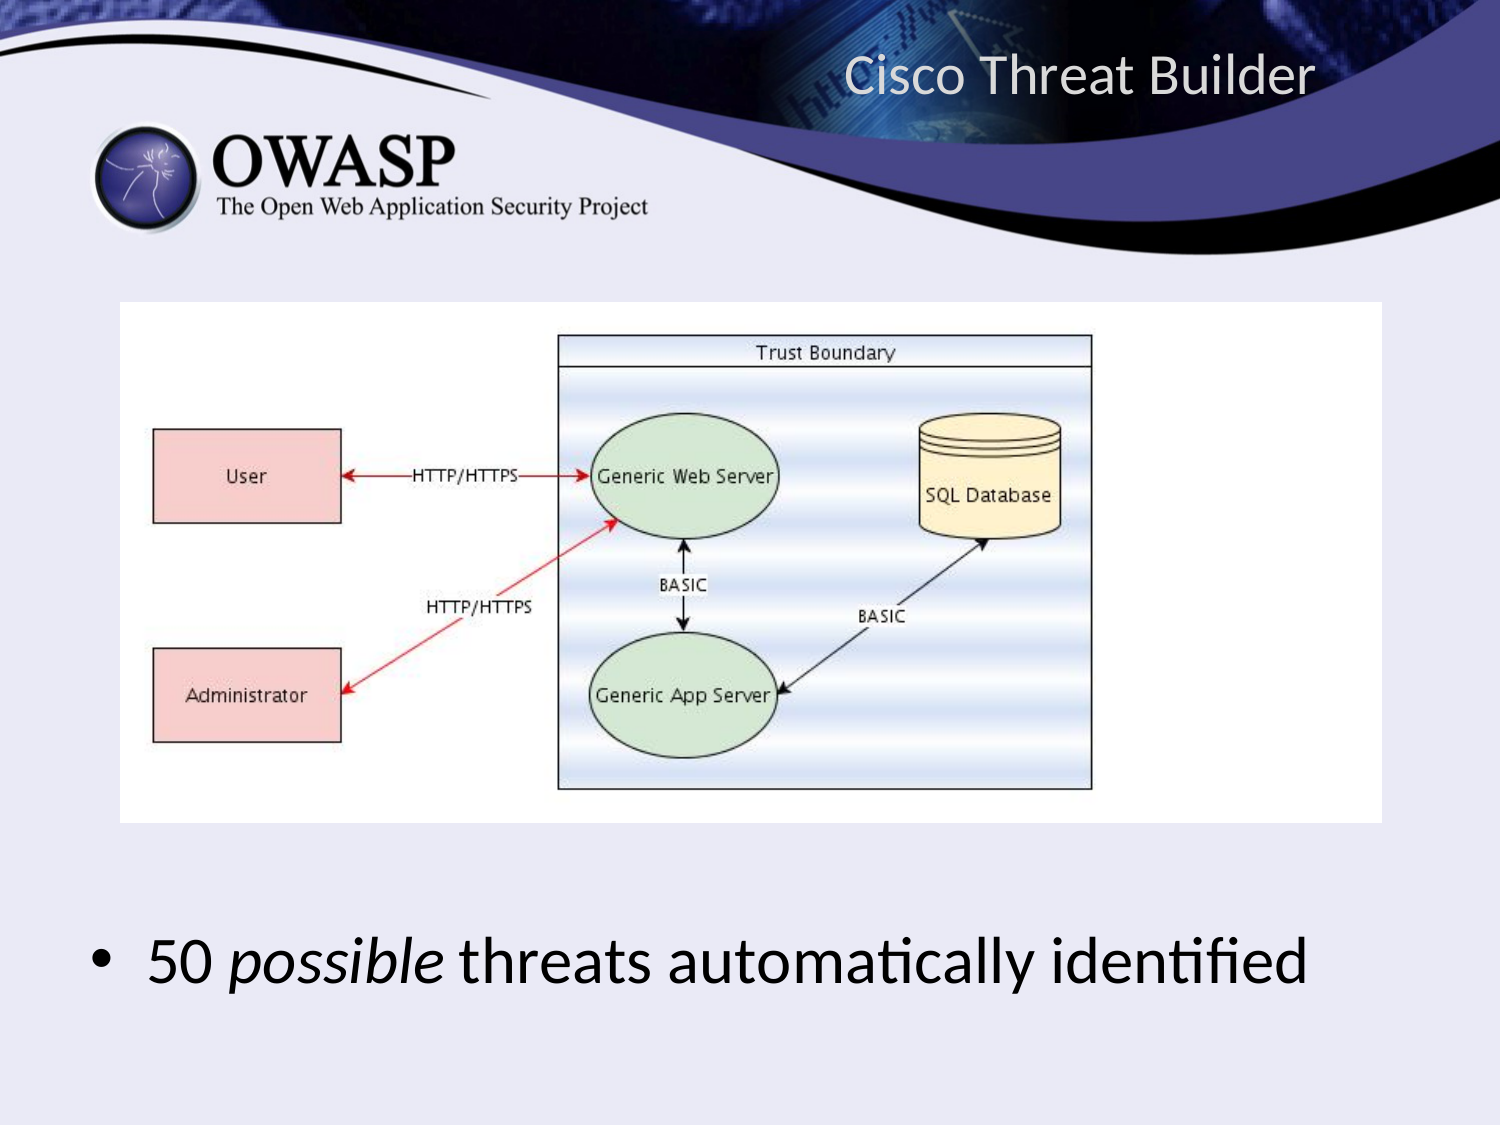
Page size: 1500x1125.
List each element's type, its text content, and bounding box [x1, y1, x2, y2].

title Cisco Threat Builder [699, 0, 1476, 149]
list 50 possible threats automatically identified [75, 909, 1426, 1017]
list [75, 262, 1426, 886]
picture [0, 0, 1500, 1125]
